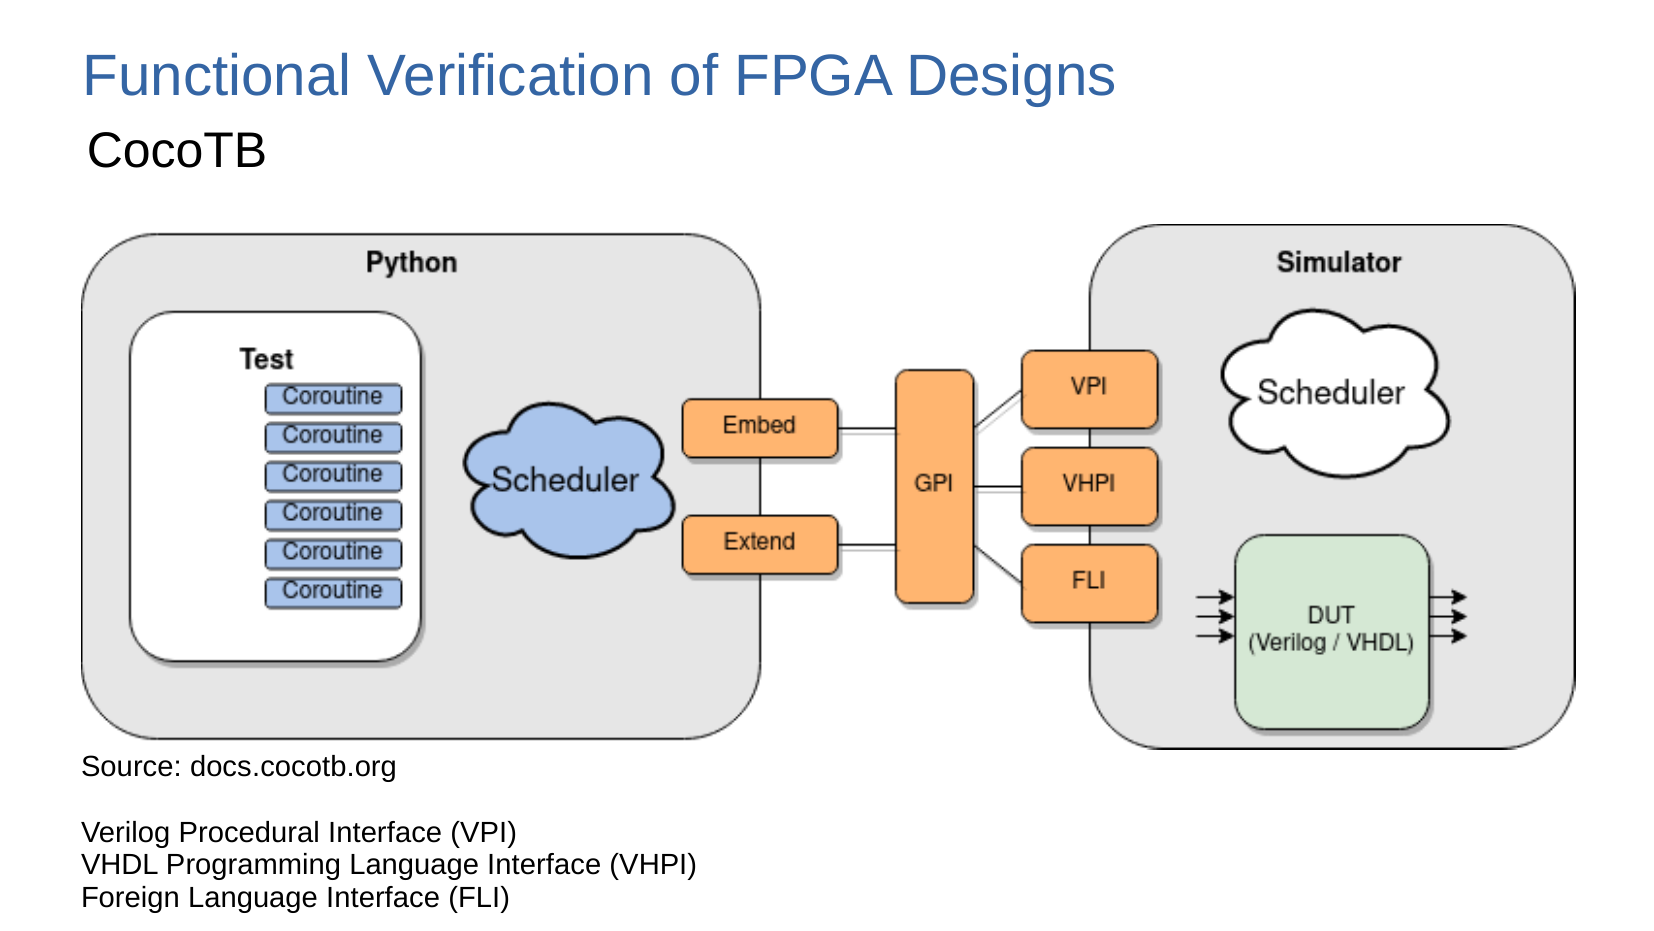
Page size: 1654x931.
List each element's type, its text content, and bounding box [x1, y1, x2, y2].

title Functional Verification of FPGA Designs [82, 37, 1571, 113]
text_box Source: docs.cocotb.org Verilog Procedural Interface (VPI) VHDL Programming Language Interface (VHPI) Foreign Language Interface (FLI) [81, 750, 1051, 931]
title CocoTB [86, 112, 1576, 188]
picture [81, 224, 1576, 751]
